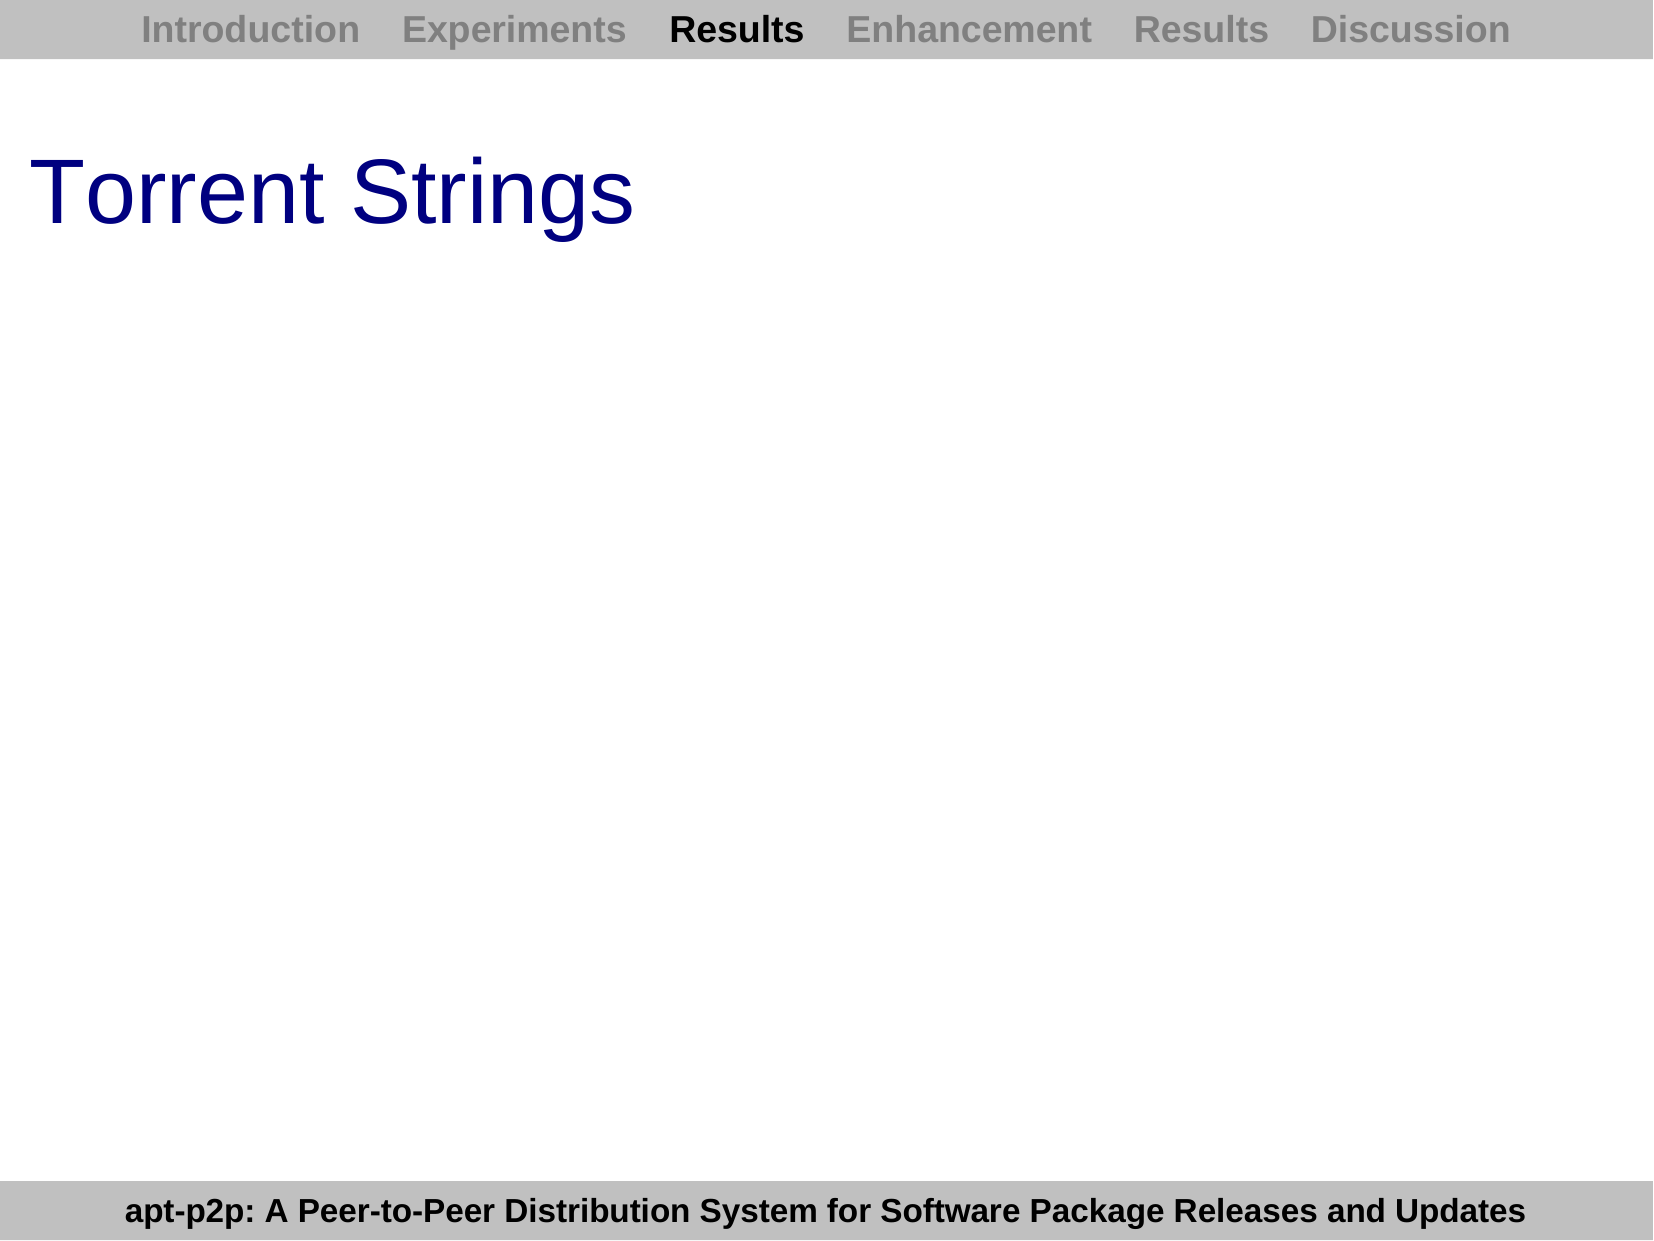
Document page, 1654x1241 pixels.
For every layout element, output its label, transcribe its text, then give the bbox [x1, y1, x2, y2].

title Torrent Strings [29, 88, 1442, 296]
